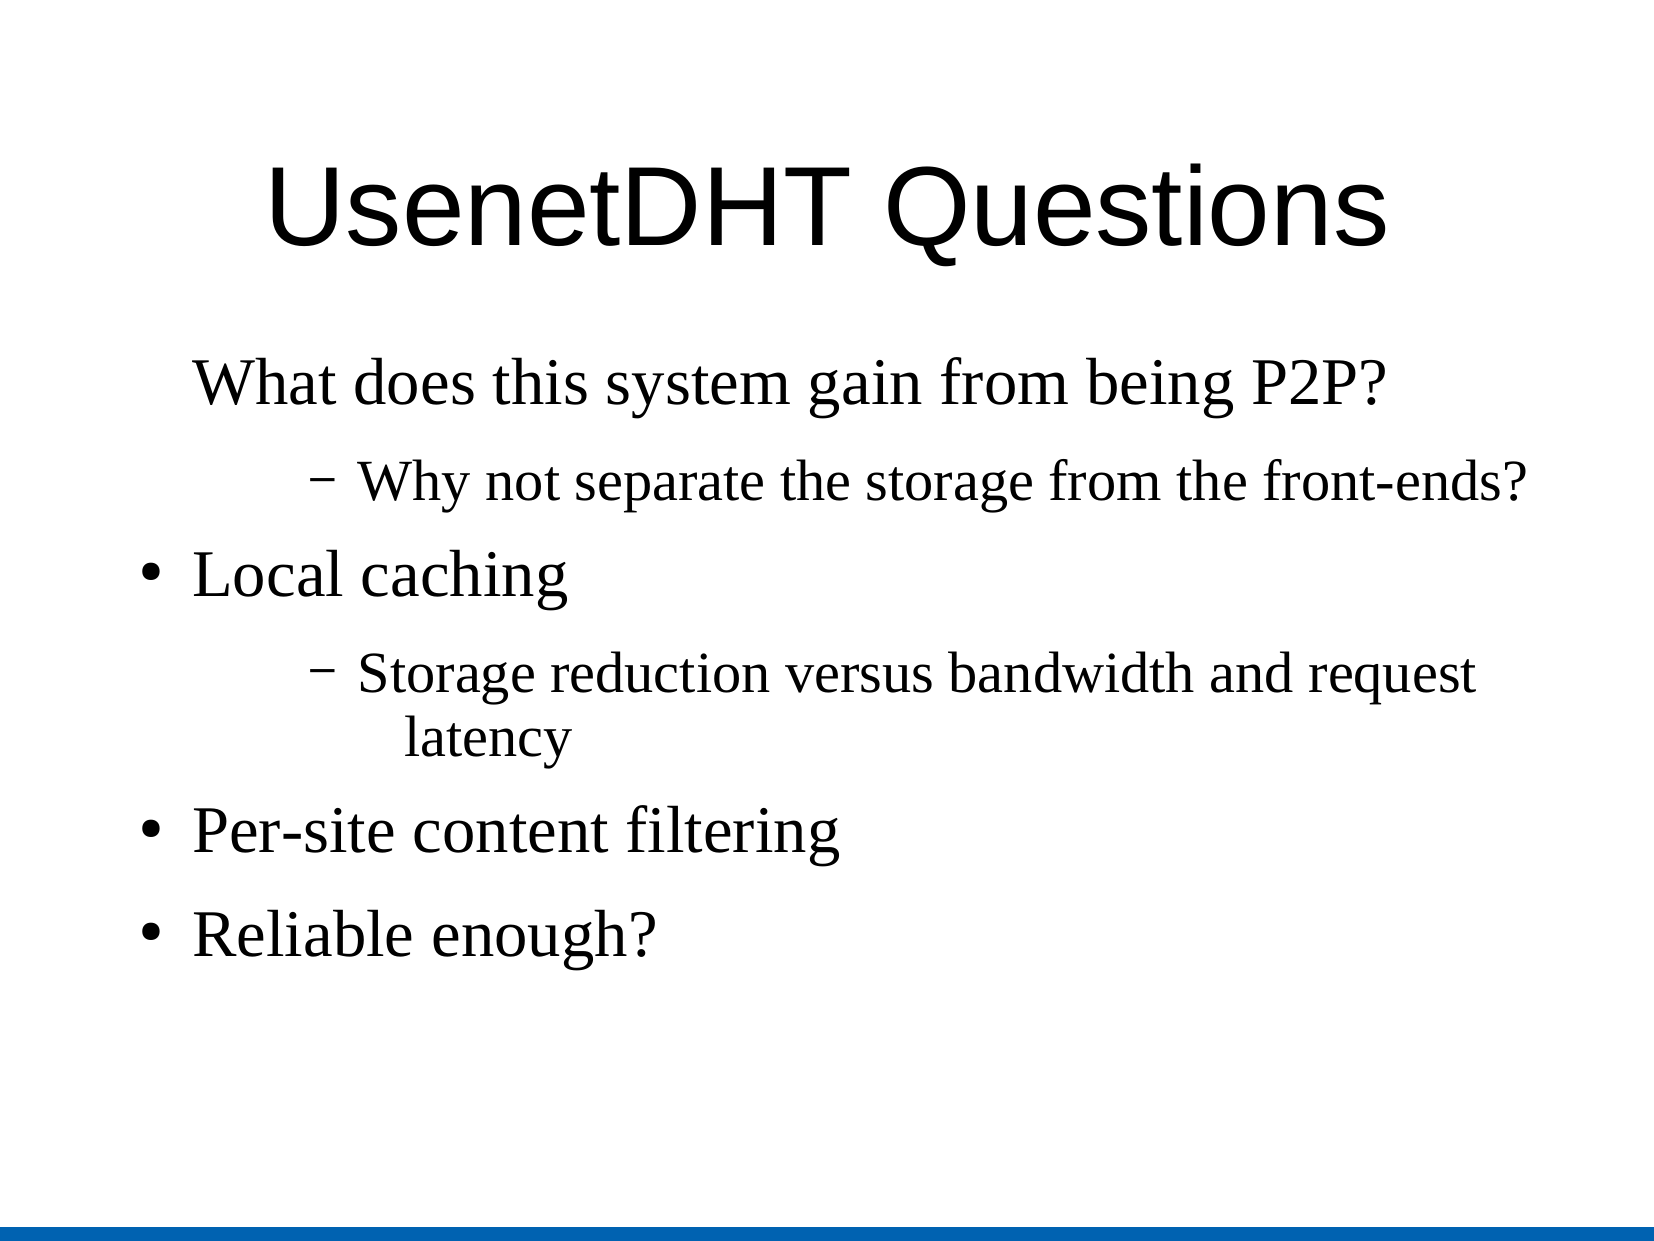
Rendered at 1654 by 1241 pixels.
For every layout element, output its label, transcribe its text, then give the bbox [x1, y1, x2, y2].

list What does this system gain from being P2P? Why not separate the storage from the front-ends? Local caching Storage reduction versus bandwidth and request latency Per-site content filtering Reliable enough? [121, 344, 1533, 1127]
title UsenetDHT Questions [121, 102, 1533, 311]
